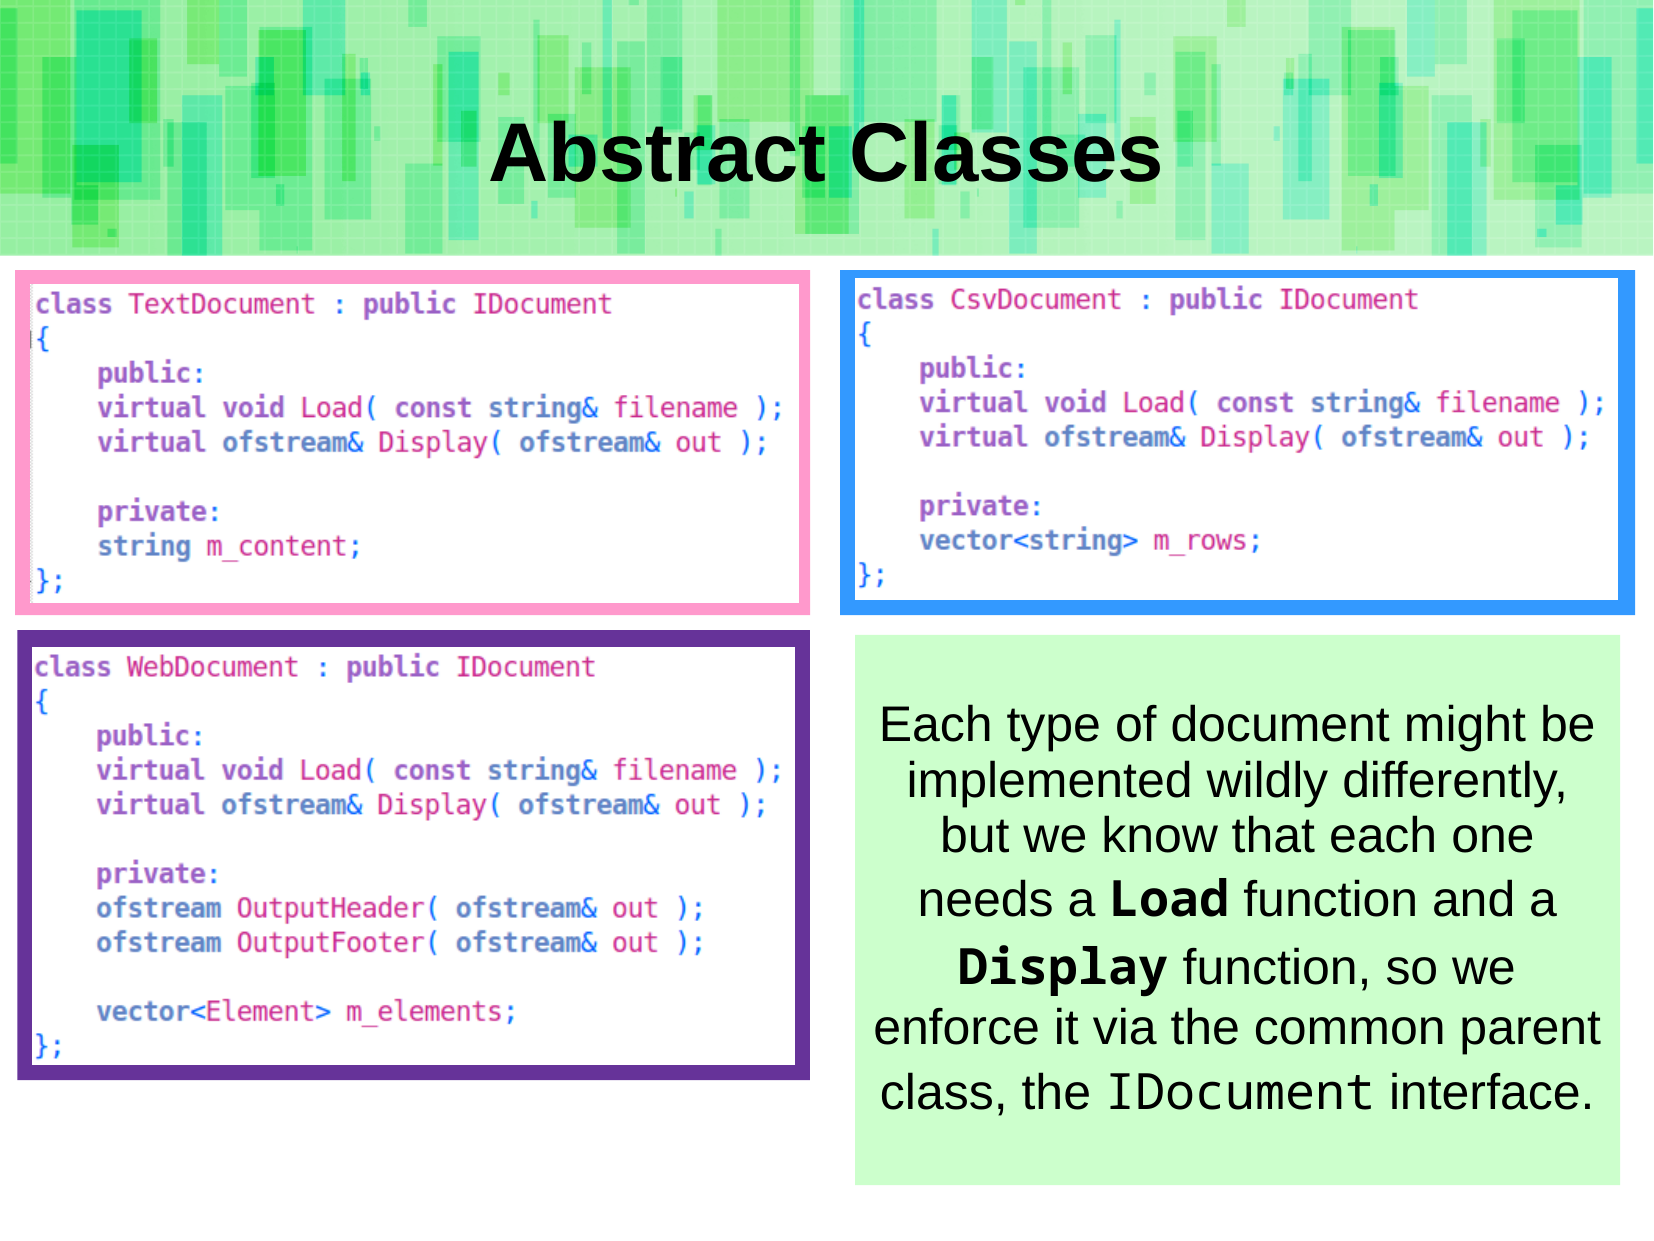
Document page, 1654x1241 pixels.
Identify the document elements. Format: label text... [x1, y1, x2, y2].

text_box [15, 270, 811, 616]
text_box Each type of document might be implemented wildly differently, but we know that each one needs a Load function and a Display function, so we enforce it via the common parent class, the IDocument interface. [855, 634, 1621, 1186]
text_box [840, 270, 1636, 616]
picture [0, 0, 1654, 1241]
title Abstract Classes [82, 49, 1571, 257]
text_box [17, 630, 810, 1081]
